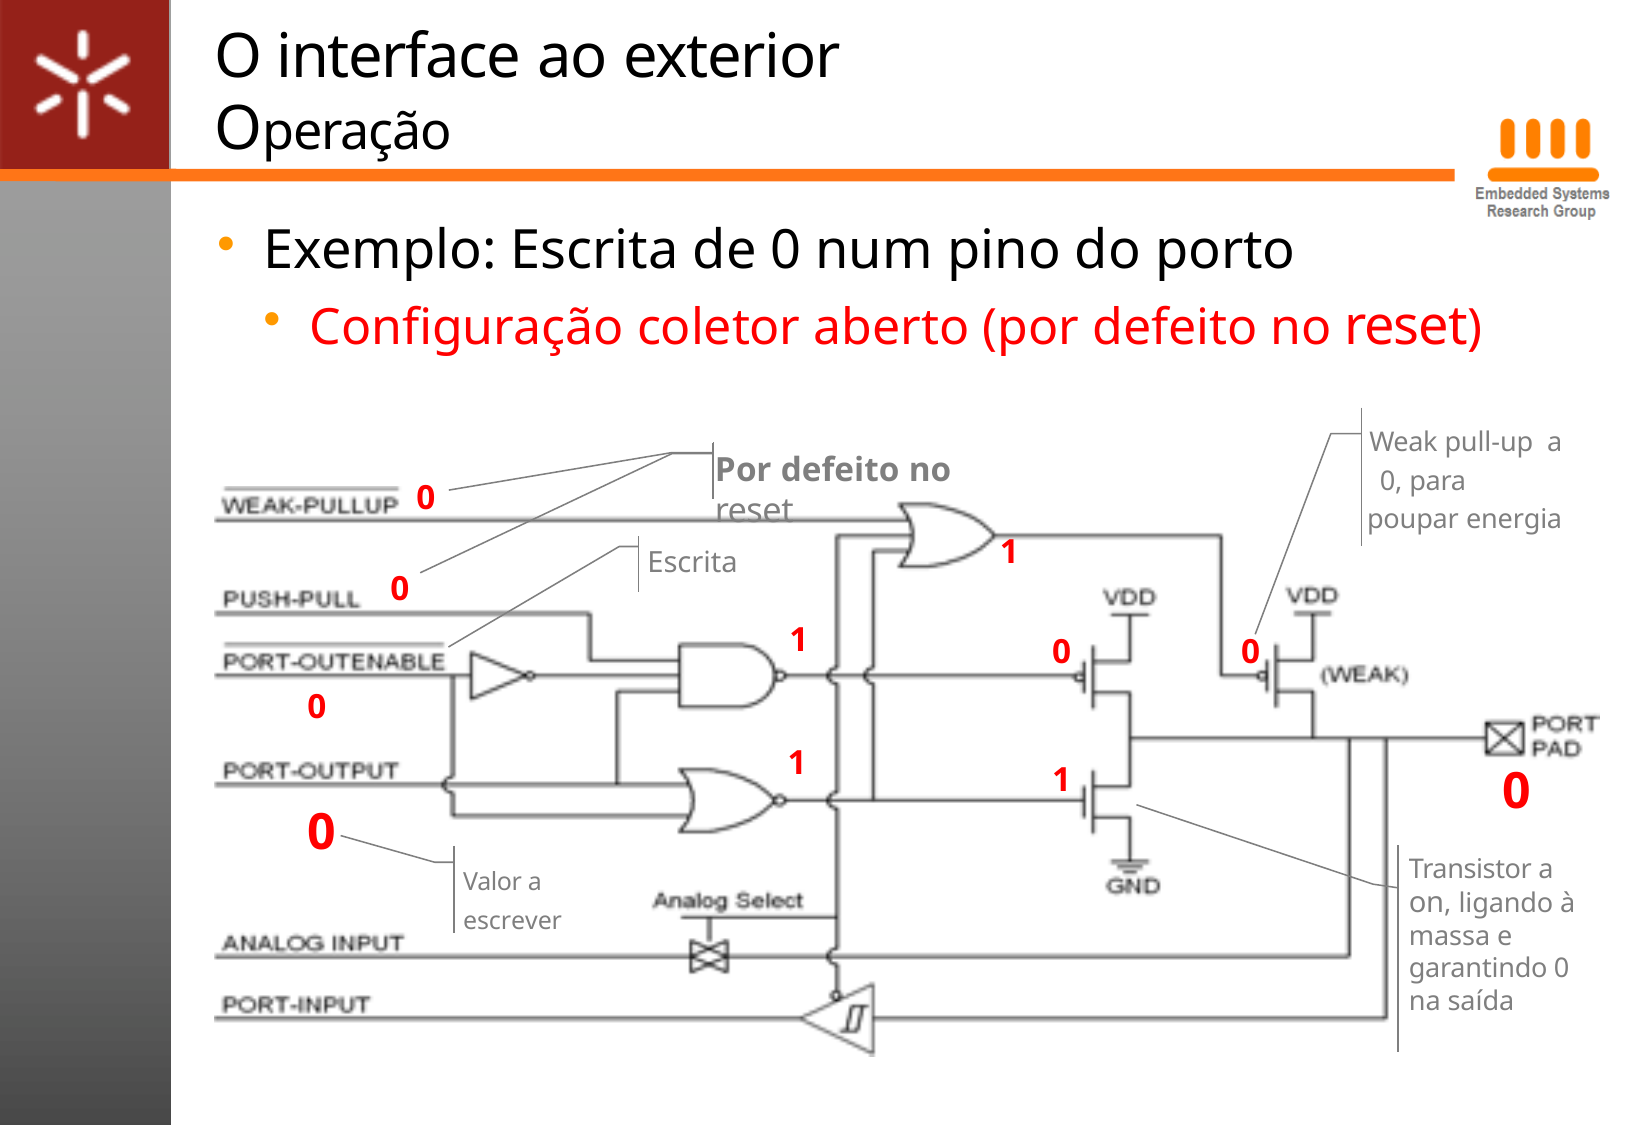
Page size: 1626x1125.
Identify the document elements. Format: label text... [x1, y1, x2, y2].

title O interface ao exterior Operação [212, 16, 981, 234]
text_box 0 [305, 797, 342, 860]
picture [0, 0, 171, 169]
text_box 0 [414, 474, 440, 517]
text_box 1 [787, 616, 813, 659]
text_box Valor a escrever [460, 851, 588, 935]
picture [214, 486, 1600, 1057]
text_box 0 [1238, 628, 1265, 671]
text_box Exemplo: Escrita de 0 num pino do porto Configuração coletor aberto (por defeito no reset) [214, 200, 1599, 355]
text_box 0 Transistor a on, ligando à massa e garantindo 0 na saída [1406, 756, 1603, 1017]
text_box 1 [785, 739, 811, 782]
text_box Escrita [645, 541, 747, 579]
text_box Weak pull-up a 0, para poupar energia [1367, 413, 1594, 535]
text_box 0 [1049, 628, 1076, 671]
text_box 0 [388, 565, 414, 608]
picture [1475, 118, 1610, 220]
text_box 1 [1049, 756, 1076, 799]
text_box Por defeito no reset 1 [712, 445, 1024, 570]
text_box 0 [305, 683, 331, 726]
picture [0, 182, 171, 1125]
